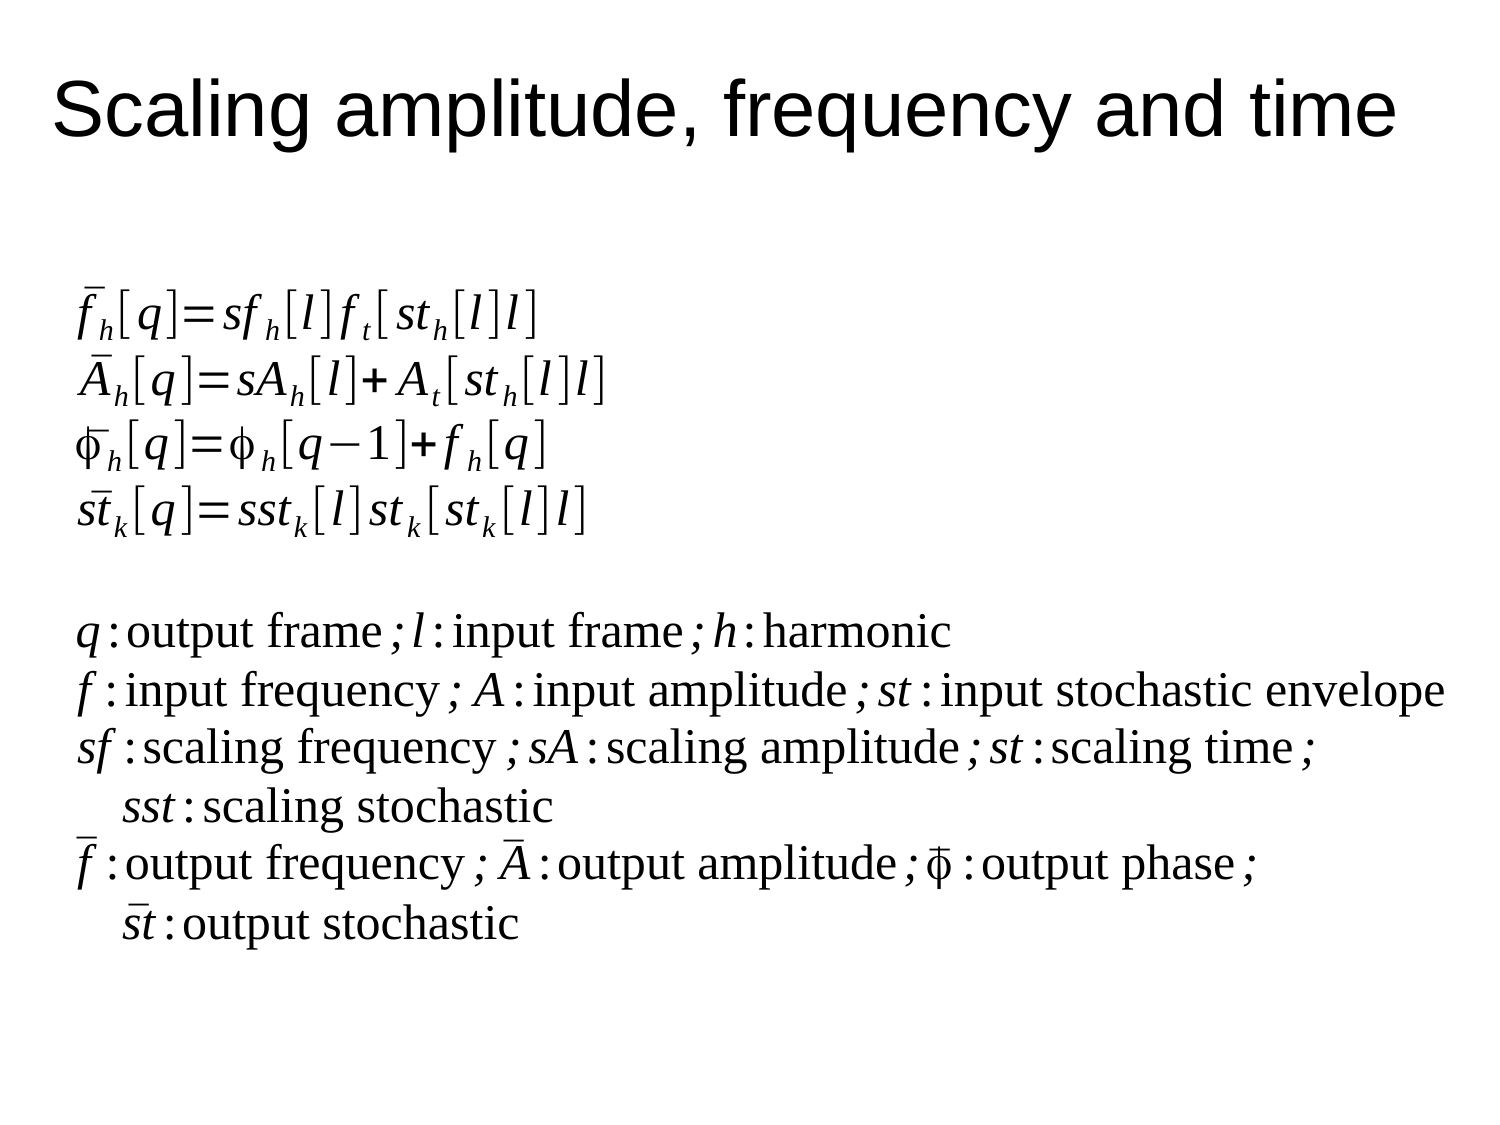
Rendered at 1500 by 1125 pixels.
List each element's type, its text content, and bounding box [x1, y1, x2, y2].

title Scaling amplitude, frequency and time [51, 15, 1402, 204]
chart [68, 285, 1453, 950]
